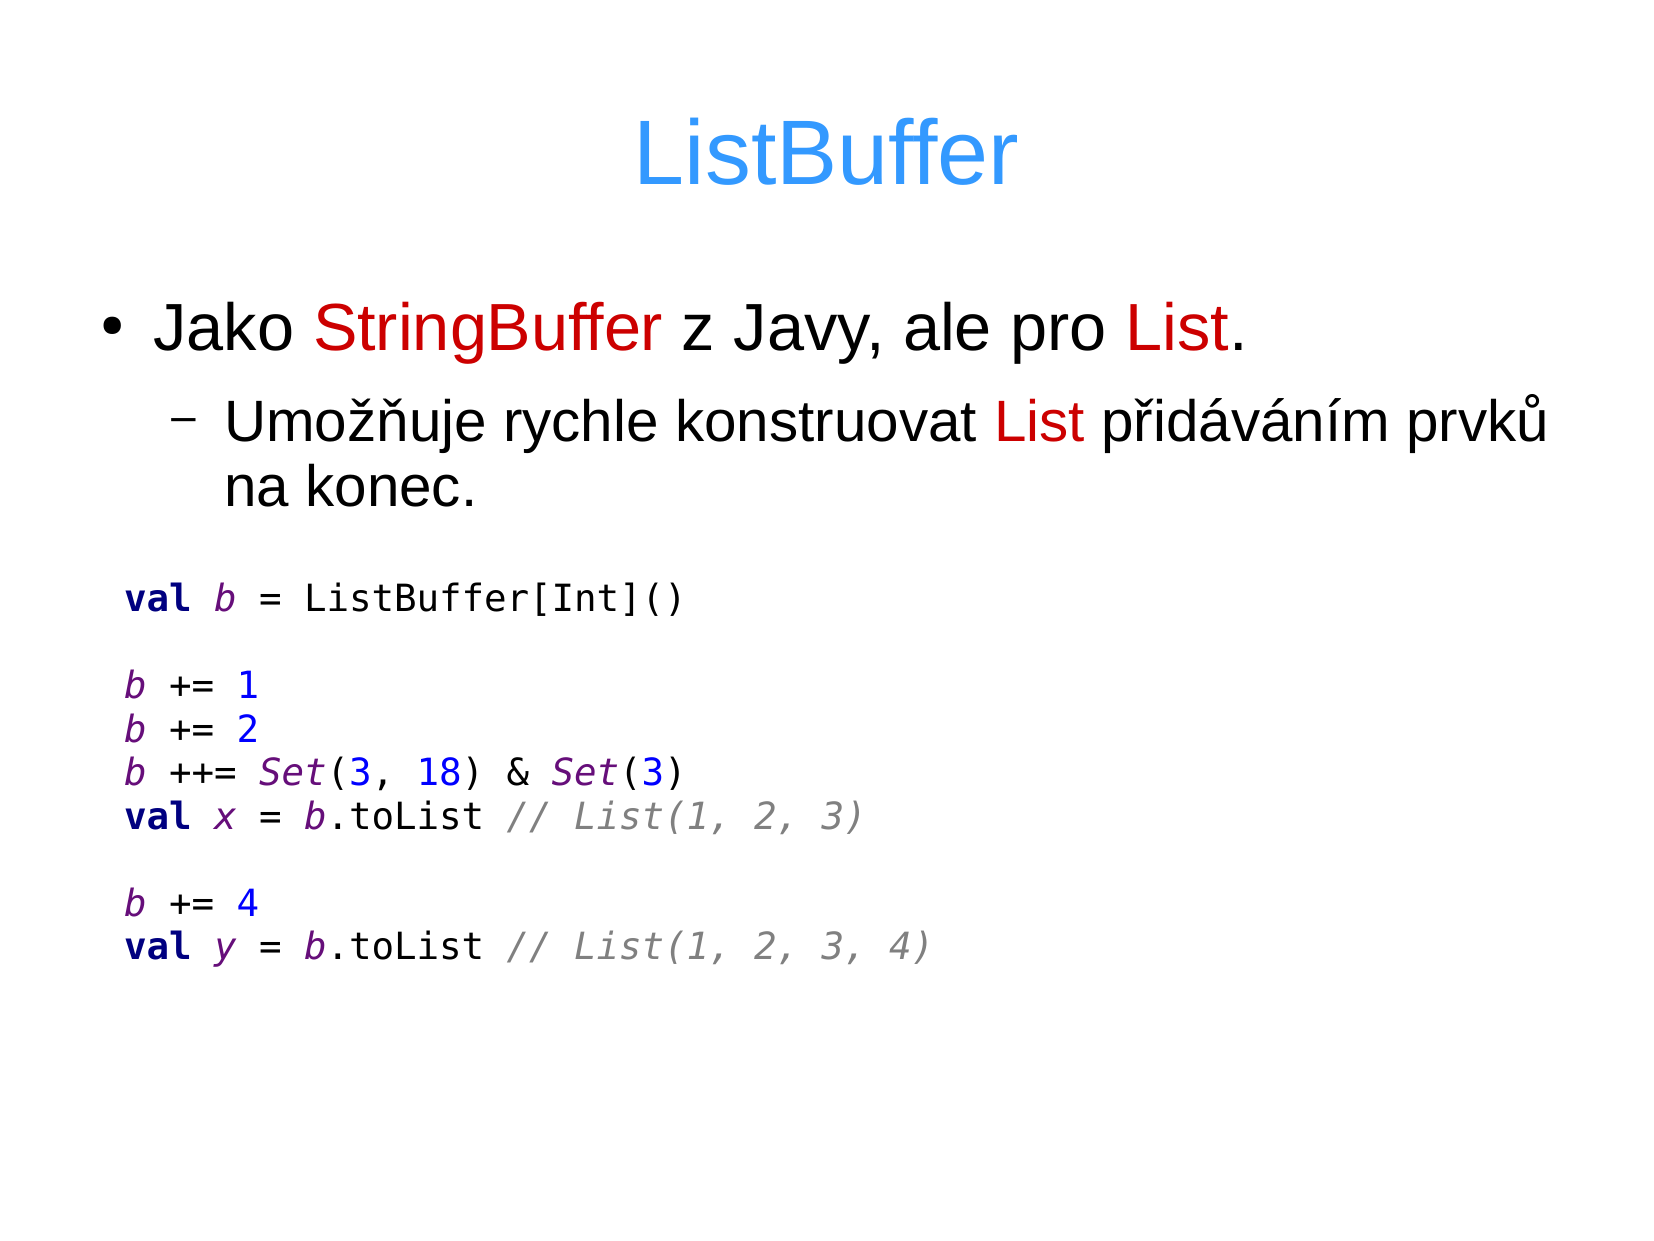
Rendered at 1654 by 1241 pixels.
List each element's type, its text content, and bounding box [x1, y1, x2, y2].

text_box val b = ListBuffer[Int]() b += 1 b += 2 b ++= Set(3, 18) & Set(3) val x = b.toList // List(1, 2, 3) b += 4 val y = b.toList // List(1, 2, 3, 4) [109, 569, 1236, 1135]
list Jako StringBuffer z Javy, ale pro List. Umožňuje rychle konstruovat List přidáváním prvků na konec. [82, 290, 1571, 1010]
title ListBuffer [82, 49, 1571, 257]
